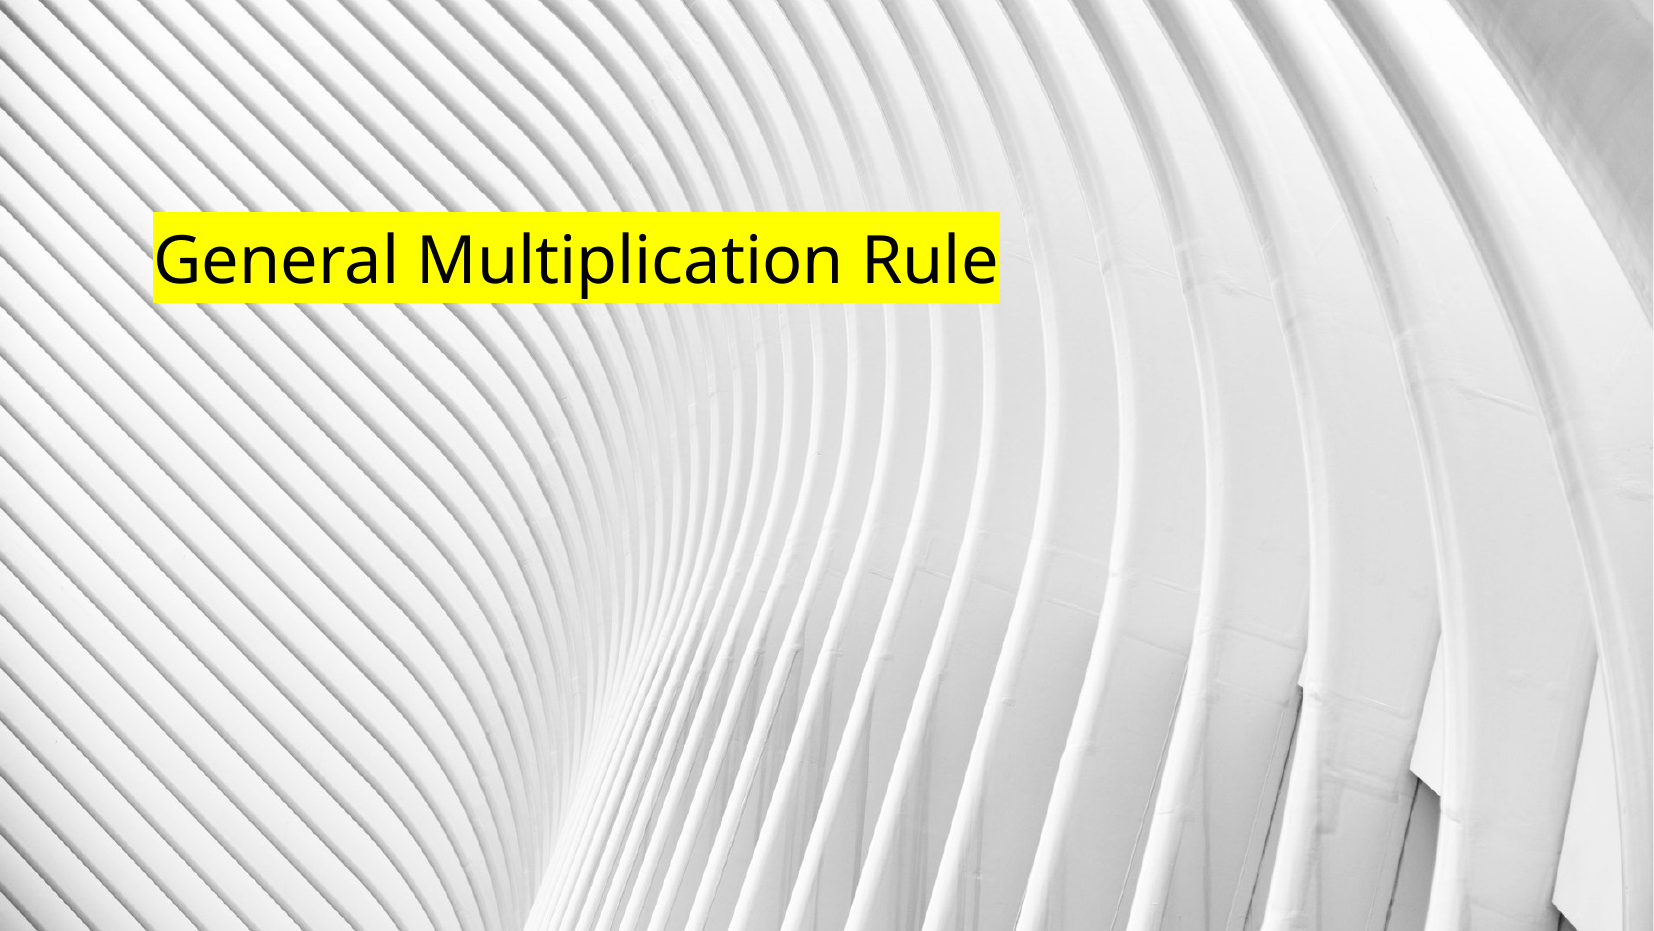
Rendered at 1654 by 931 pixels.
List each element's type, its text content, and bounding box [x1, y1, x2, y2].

picture [0, 0, 1654, 931]
list General Multiplication Rule [82, 217, 1571, 839]
